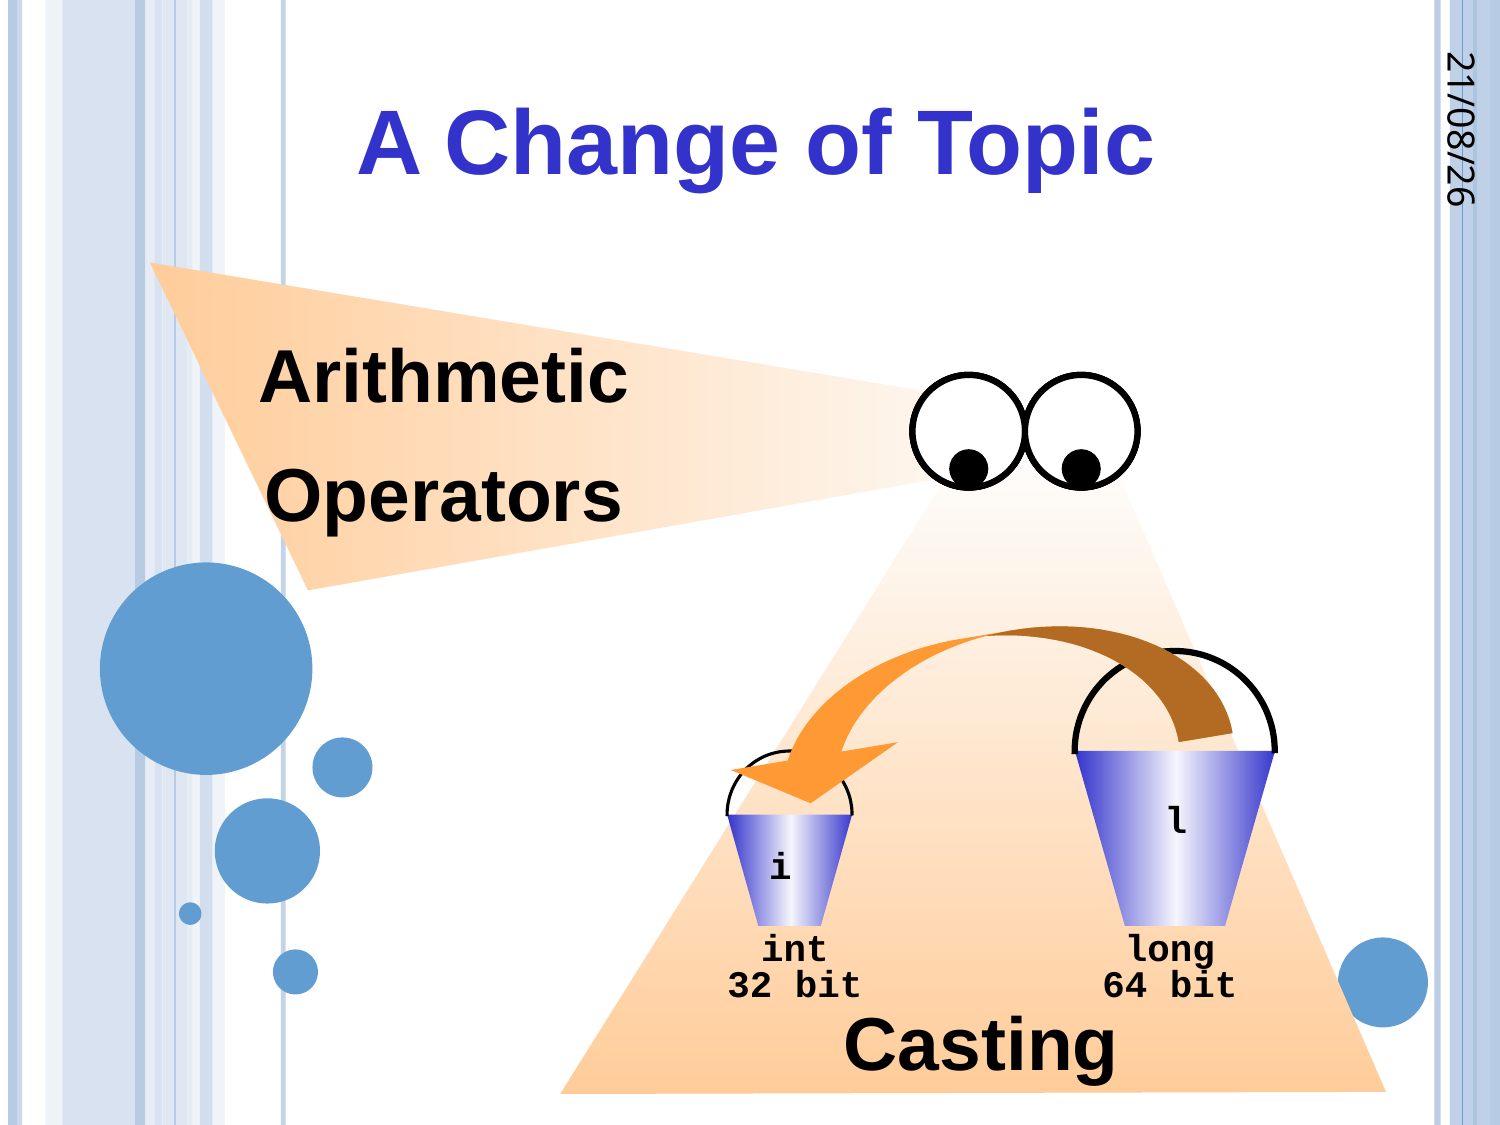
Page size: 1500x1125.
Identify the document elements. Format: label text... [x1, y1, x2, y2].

text_box long 64 bit [1087, 925, 1253, 1013]
text_box [285, 544, 570, 591]
text_box l [1149, 788, 1203, 849]
text_box [560, 1051, 948, 1094]
text_box i [754, 834, 807, 895]
text_box A Change of Topic [287, 74, 1225, 201]
text_box Arithmetic Operators [75, 337, 813, 544]
text_box Casting [587, 987, 1375, 1093]
text_box int 32 bit [712, 924, 878, 1013]
text_box [1375, 1066, 1386, 1092]
text_box [627, 372, 1341, 987]
text_box [149, 262, 599, 337]
